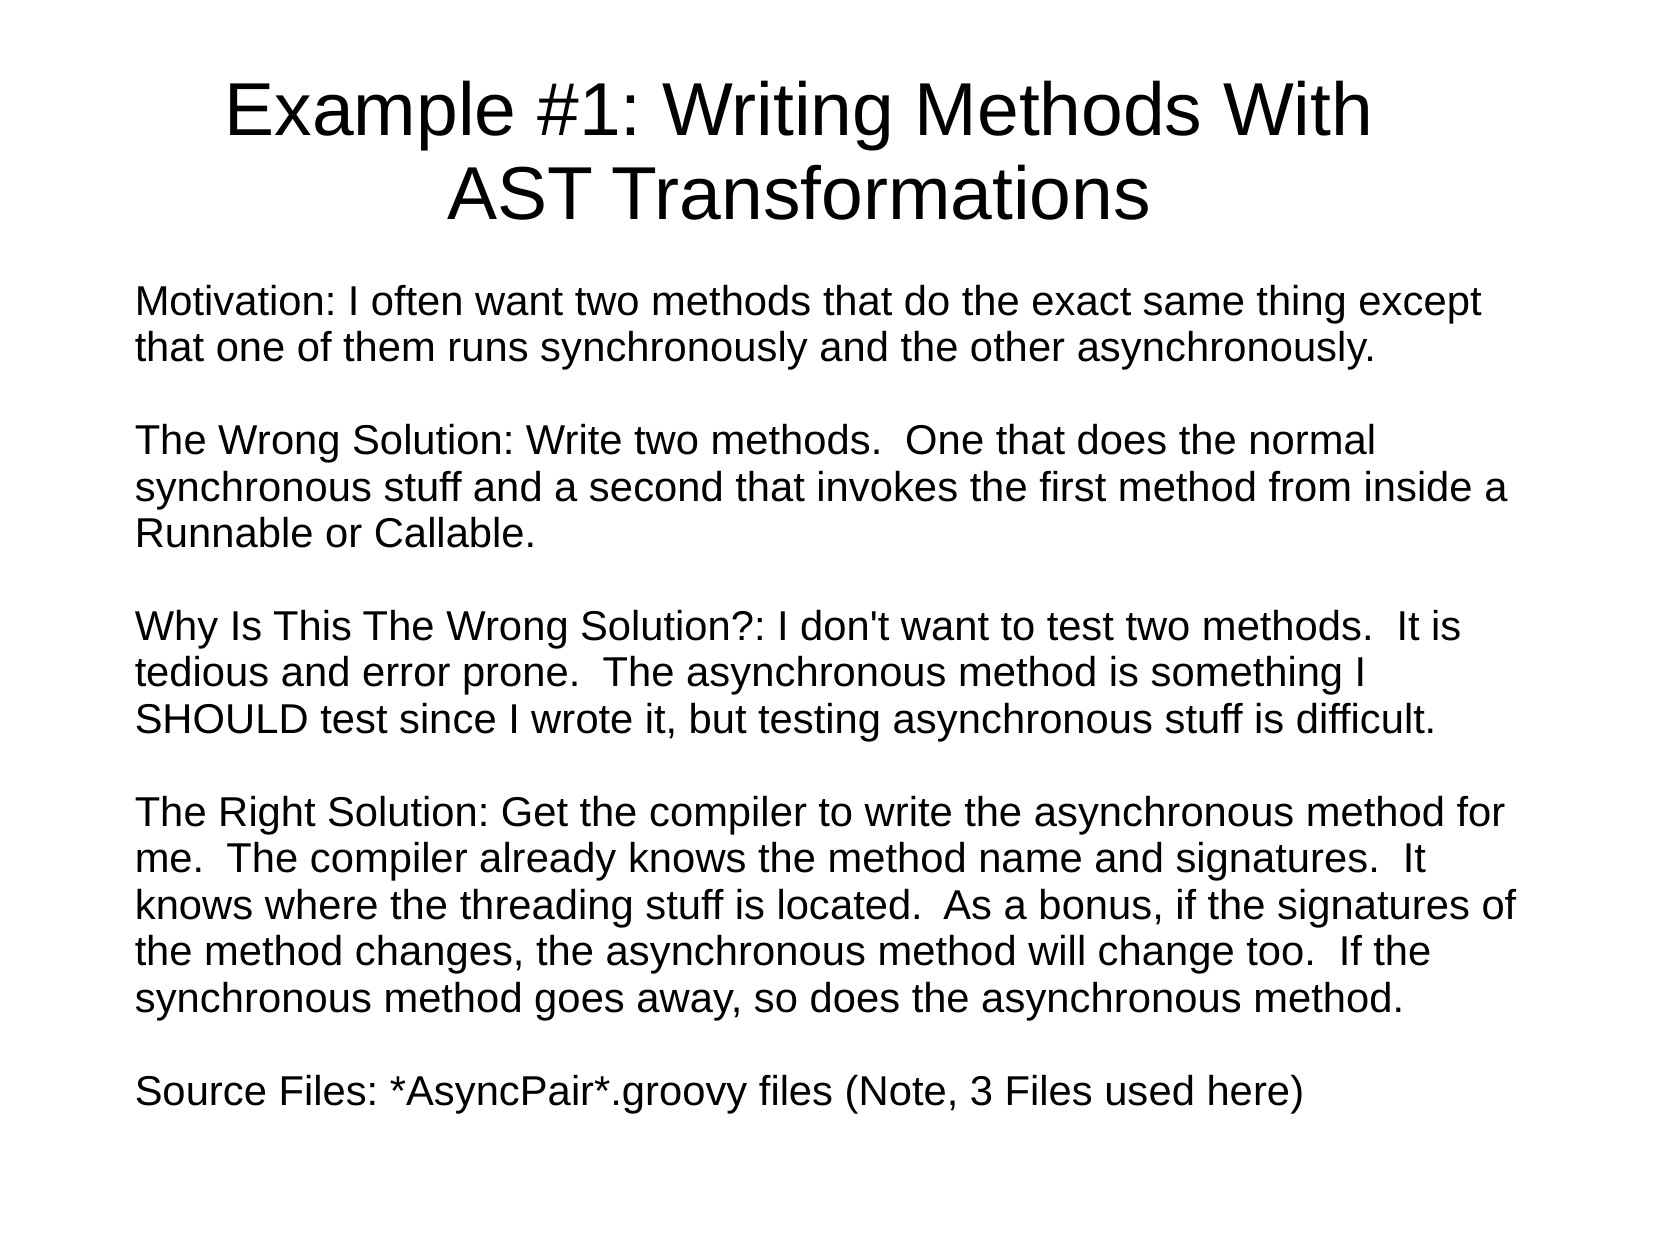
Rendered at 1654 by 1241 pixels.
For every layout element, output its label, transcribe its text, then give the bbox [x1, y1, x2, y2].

text_box Example #1: Writing Methods With AST Transformations [210, 60, 1426, 243]
text_box Motivation: I often want two methods that do the exact same thing except that one of them runs synchronously and the other asynchronously. The Wrong Solution: Write two methods. One that does the normal synchronous stuff and a second that invokes the first method from inside a Runnable or Callable. Why Is This The Wrong Solution?: I don't want to test two methods. It is tedious and error prone. The asynchronous method is something I SHOULD test since I wrote it, but testing asynchronous stuff is difficult. The Right Solution: Get the compiler to write the asynchronous method for me. The compiler already knows the method name and signatures. It knows where the threading stuff is located. As a bonus, if the signatures of the method changes, the asynchronous method will change too. If the synchronous method goes away, so does the asynchronous method. Source Files: *AsyncPair*.groovy files (Note, 3 Files used here) [120, 270, 1561, 1122]
